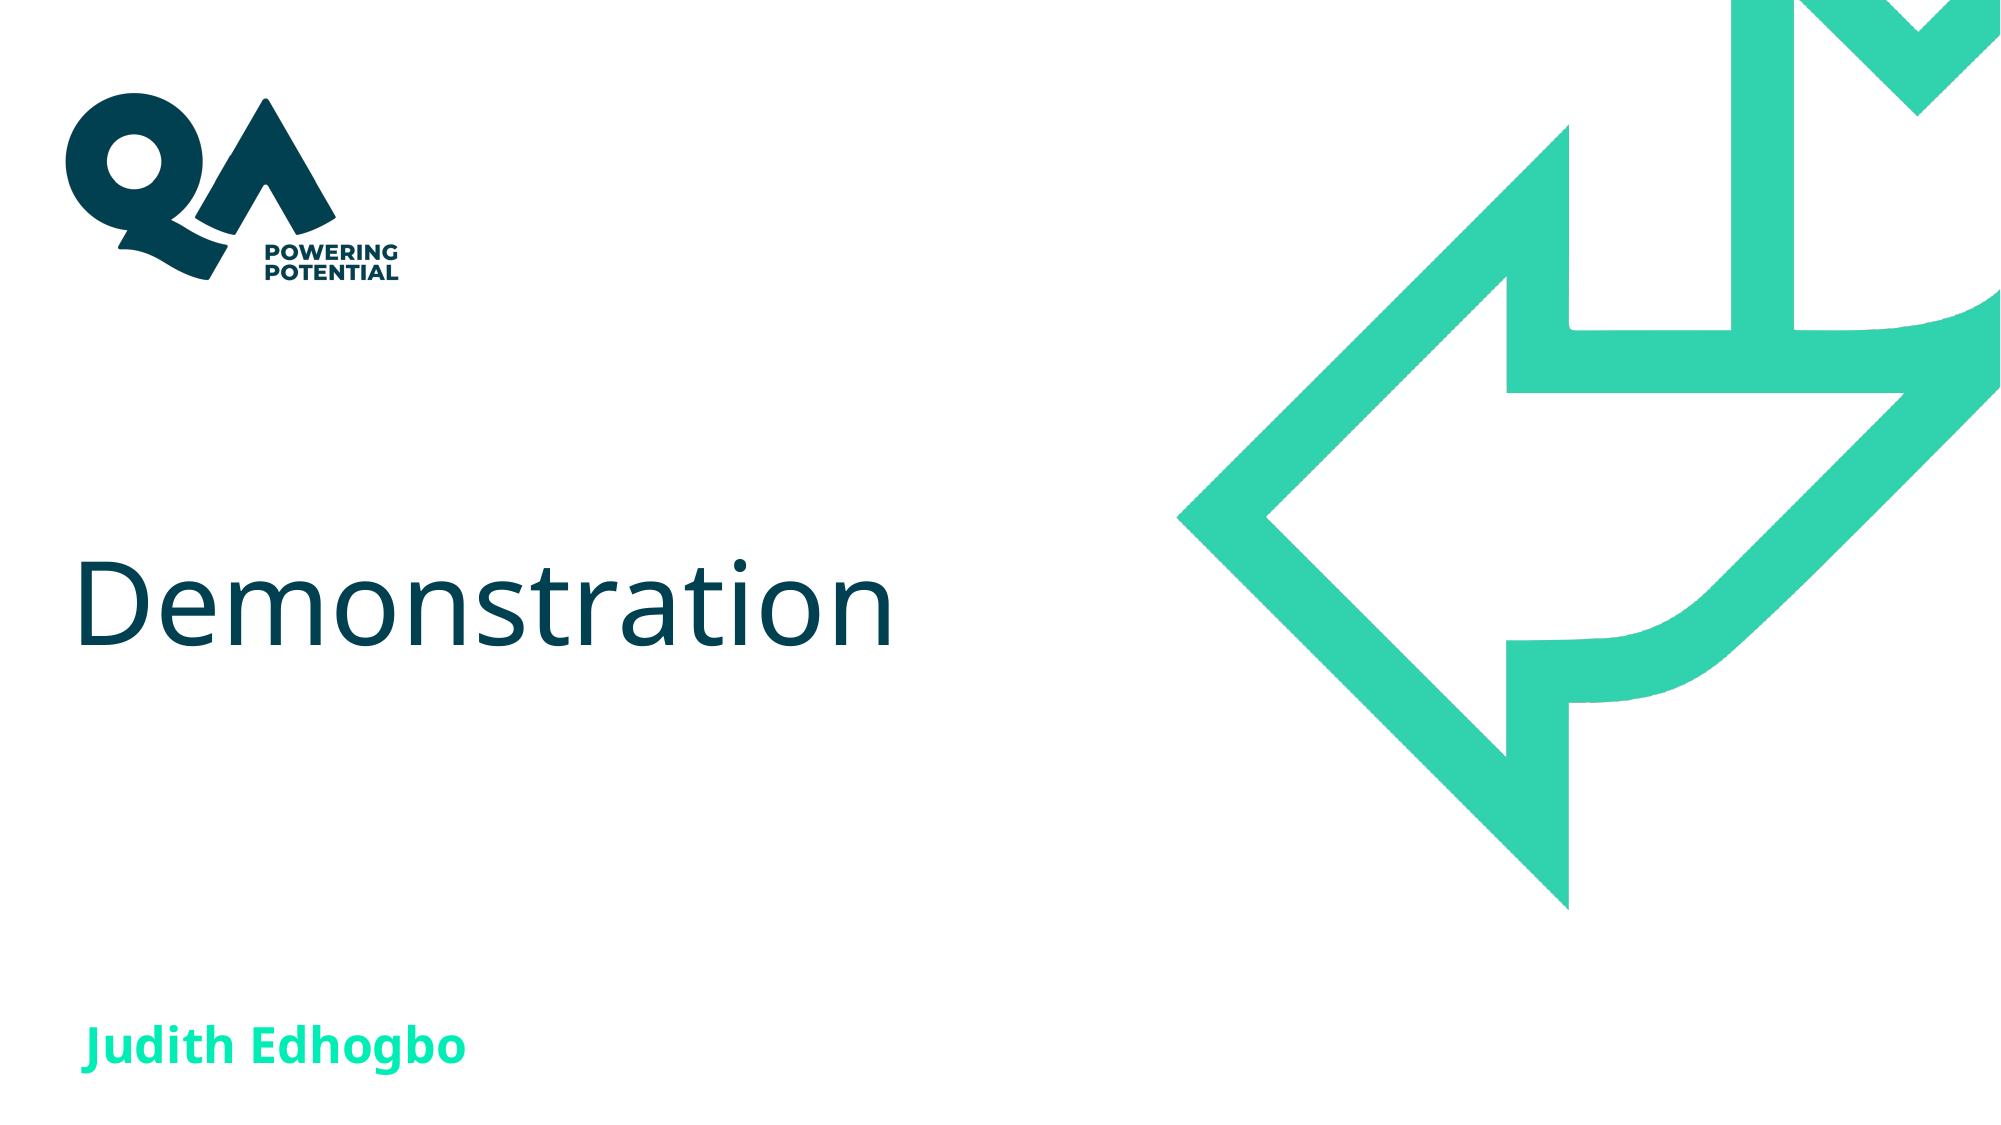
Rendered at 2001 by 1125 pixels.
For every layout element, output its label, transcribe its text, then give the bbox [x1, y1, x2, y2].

picture [13, 49, 447, 314]
picture [1164, 0, 2001, 931]
title Demonstration [70, 271, 1153, 671]
list Judith Edhogbo [85, 1027, 1170, 1125]
picture [106, 134, 161, 189]
